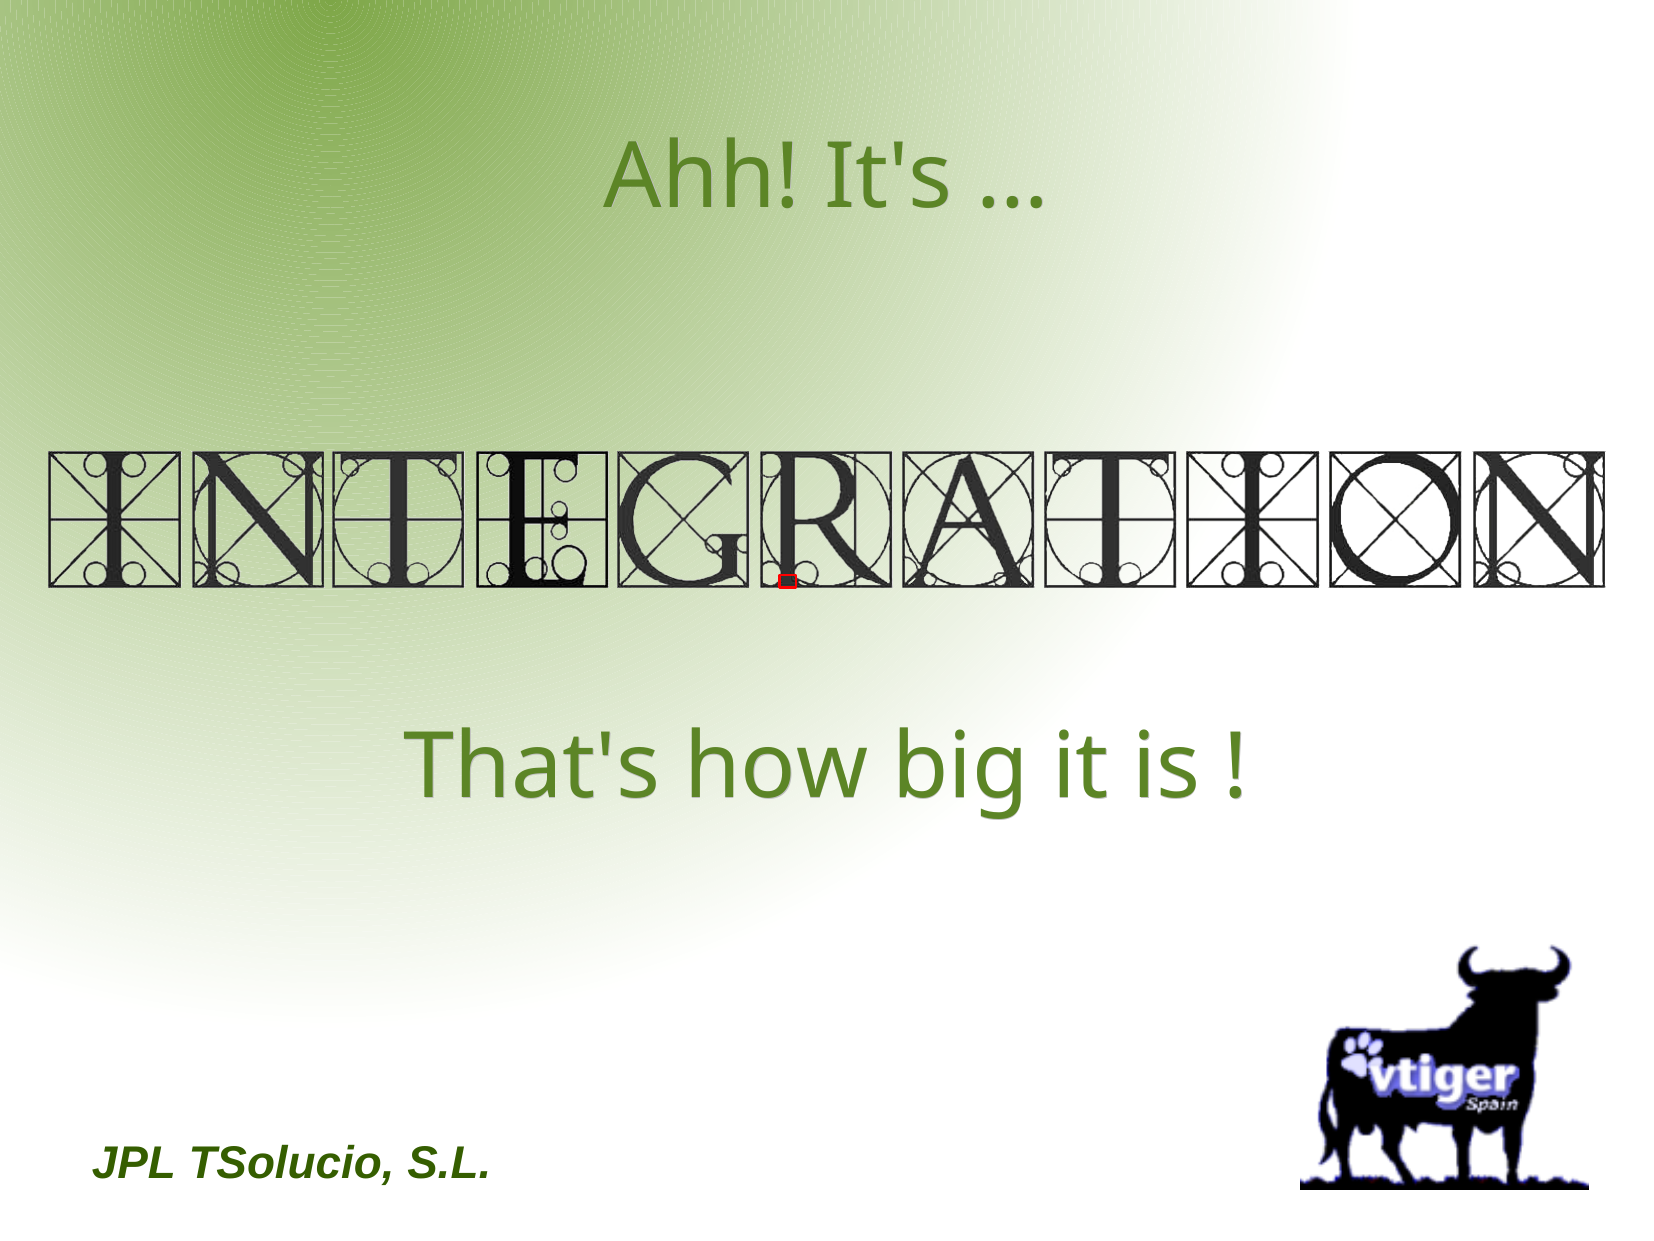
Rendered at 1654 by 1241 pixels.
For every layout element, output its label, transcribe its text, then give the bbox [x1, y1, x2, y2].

picture [1185, 451, 1322, 588]
title Ahh! It's … [0, 118, 1654, 226]
picture [1043, 451, 1180, 588]
picture [47, 451, 184, 588]
picture [1328, 451, 1465, 588]
picture [1300, 939, 1589, 1190]
picture [1470, 451, 1607, 588]
picture [901, 451, 1038, 588]
picture [331, 451, 468, 588]
picture [189, 451, 326, 588]
picture [474, 451, 611, 588]
picture [758, 451, 895, 588]
picture [616, 451, 753, 588]
title That's how big it is ! [0, 708, 1654, 816]
picture [781, 576, 795, 586]
